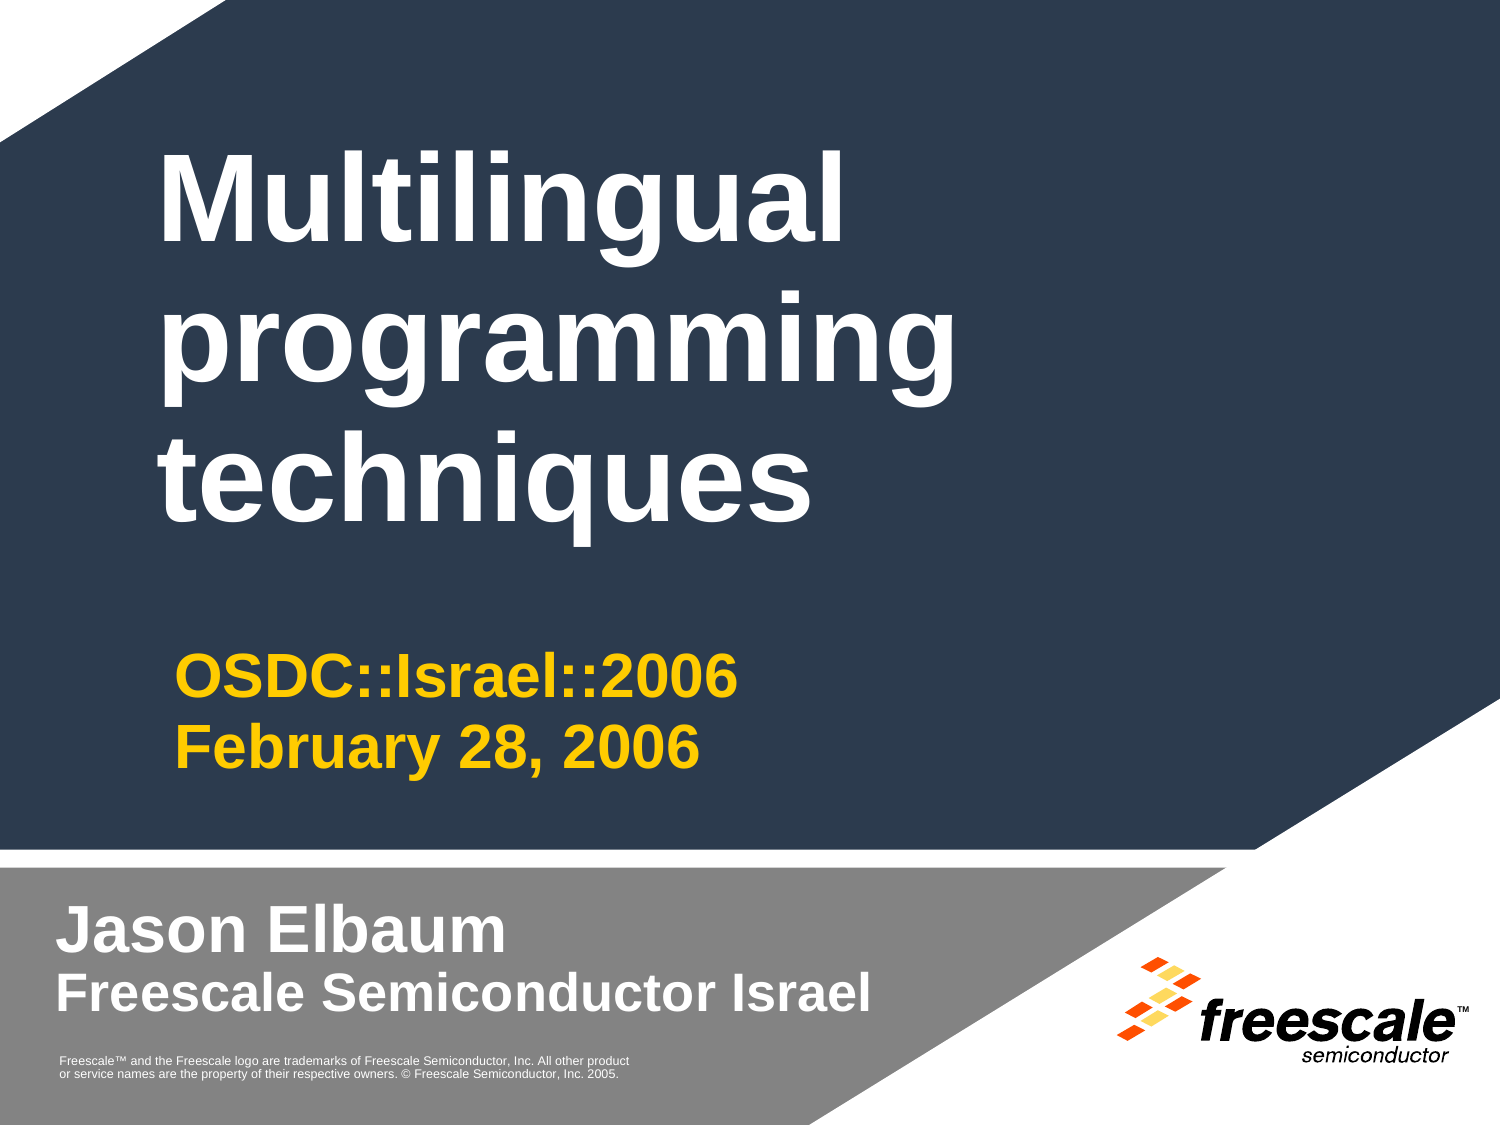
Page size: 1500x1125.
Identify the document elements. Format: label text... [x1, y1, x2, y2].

title Multilingual programming techniques [141, 82, 1057, 563]
text_box Jason Elbaum Freescale Semiconductor Israel [41, 881, 1022, 1038]
subtitle OSDC::Israel::2006 February 28, 2006 [159, 645, 845, 808]
